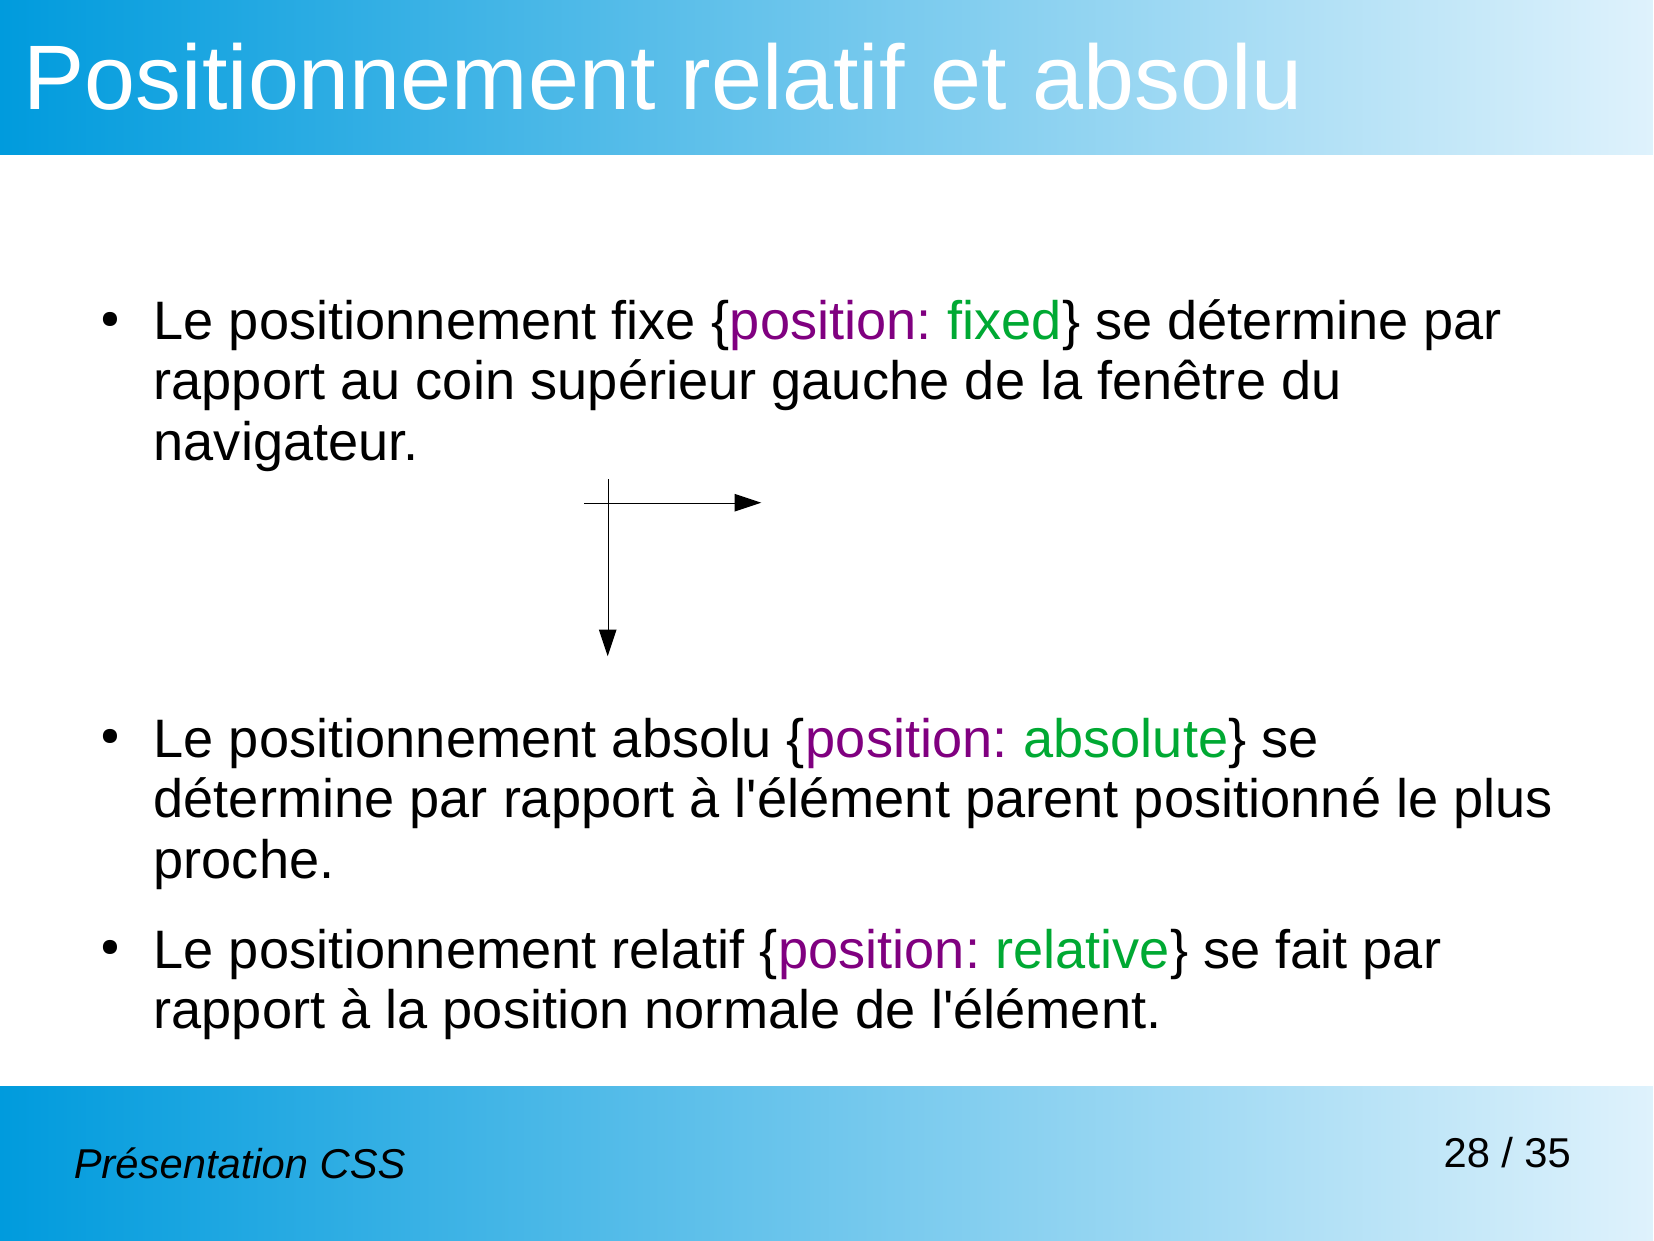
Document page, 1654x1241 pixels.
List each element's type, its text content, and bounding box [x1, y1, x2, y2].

list Le positionnement fixe {position: fixed} se détermine par rapport au coin supérieur gauche de la fenêtre du navigateur. Le positionnement absolu {position: absolute} se détermine par rapport à l'élément parent positionné le plus proche. Le positionnement relatif {position: relative} se fait par rapport à la position normale de l'élément. [82, 290, 1571, 1010]
title Positionnement relatif et absolu [23, 25, 1512, 130]
